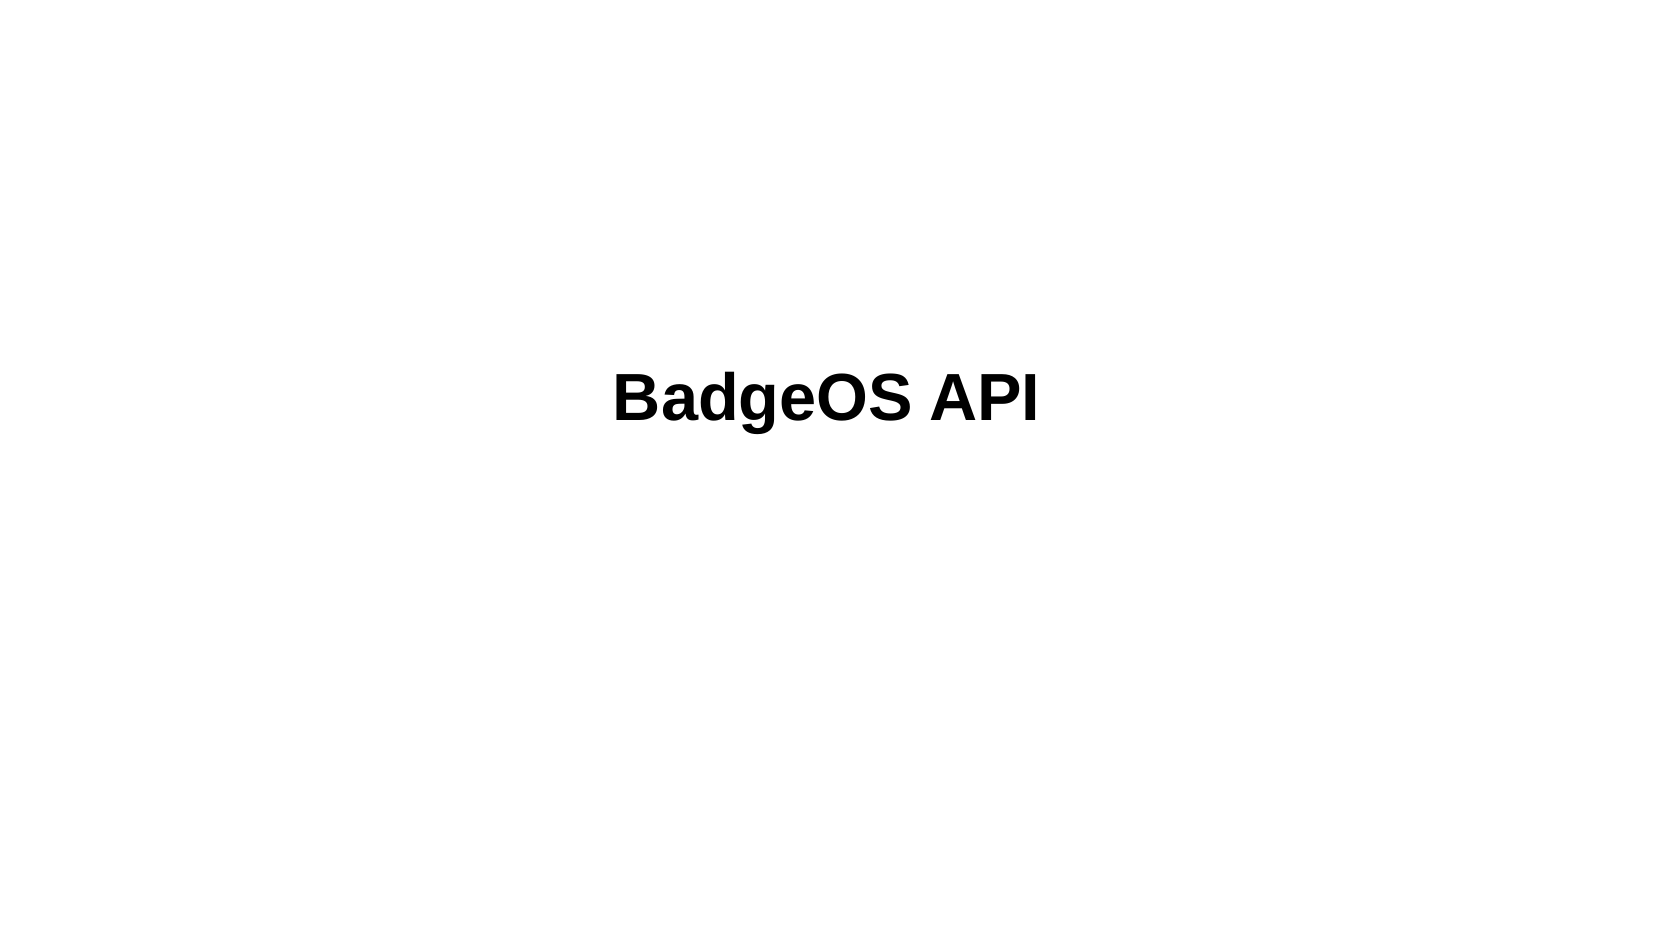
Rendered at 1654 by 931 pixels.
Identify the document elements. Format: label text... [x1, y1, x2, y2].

subtitle BadgeOS API [82, 37, 1571, 757]
